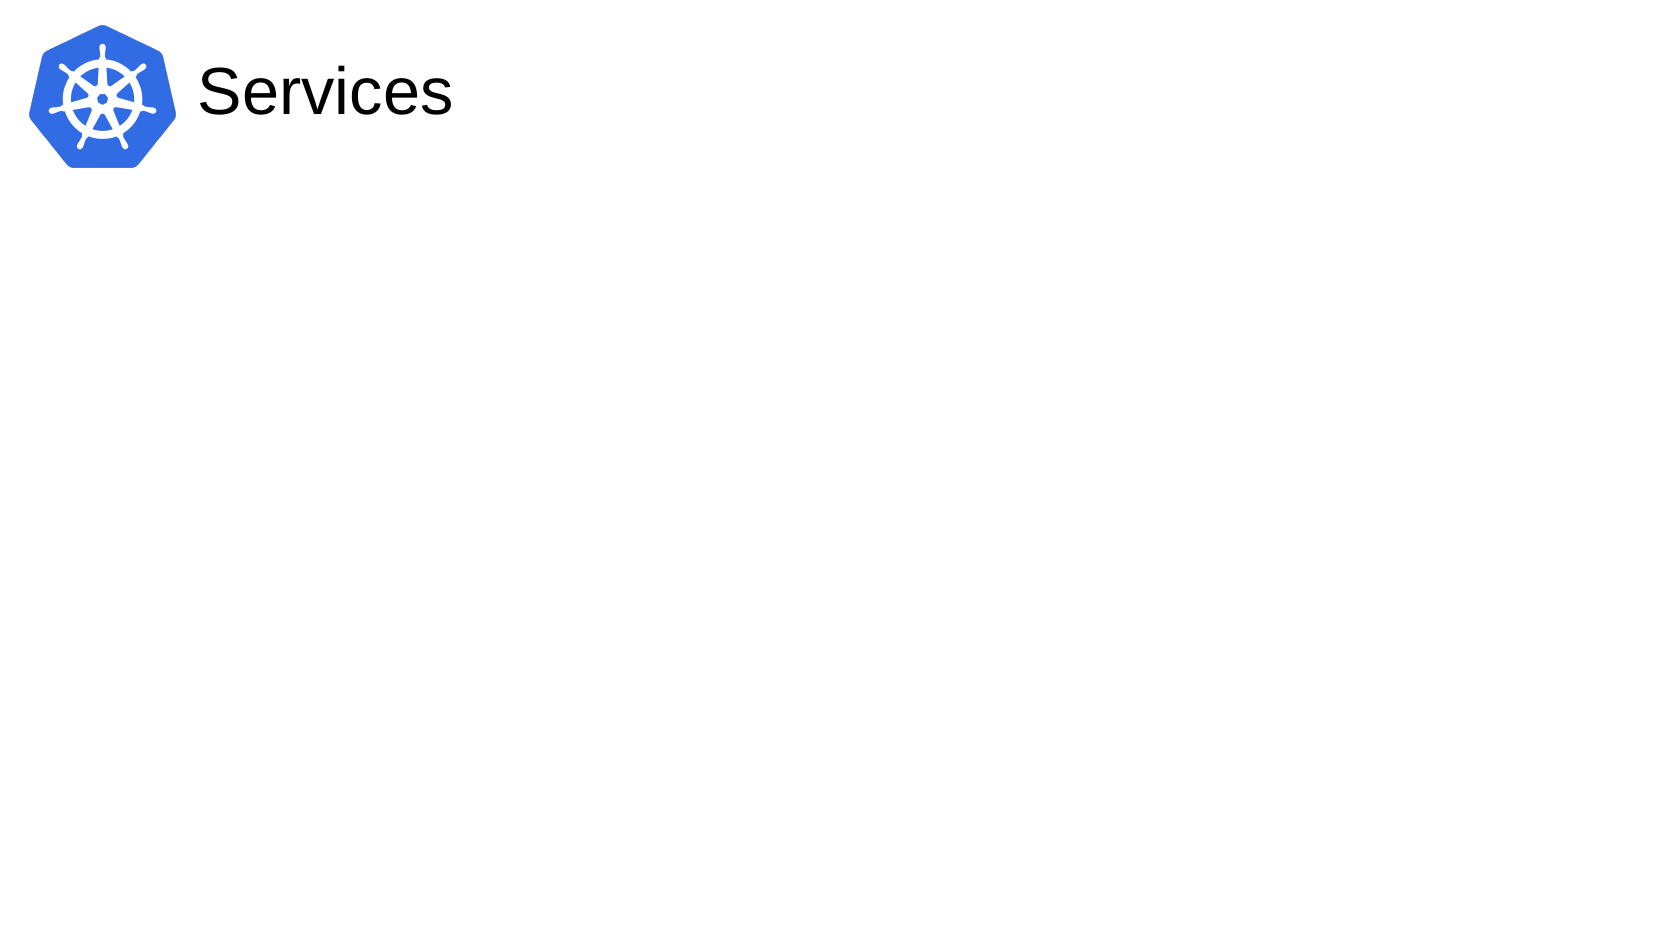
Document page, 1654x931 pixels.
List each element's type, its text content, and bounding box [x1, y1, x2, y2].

picture [27, 23, 178, 170]
text_box Services [183, 47, 609, 142]
